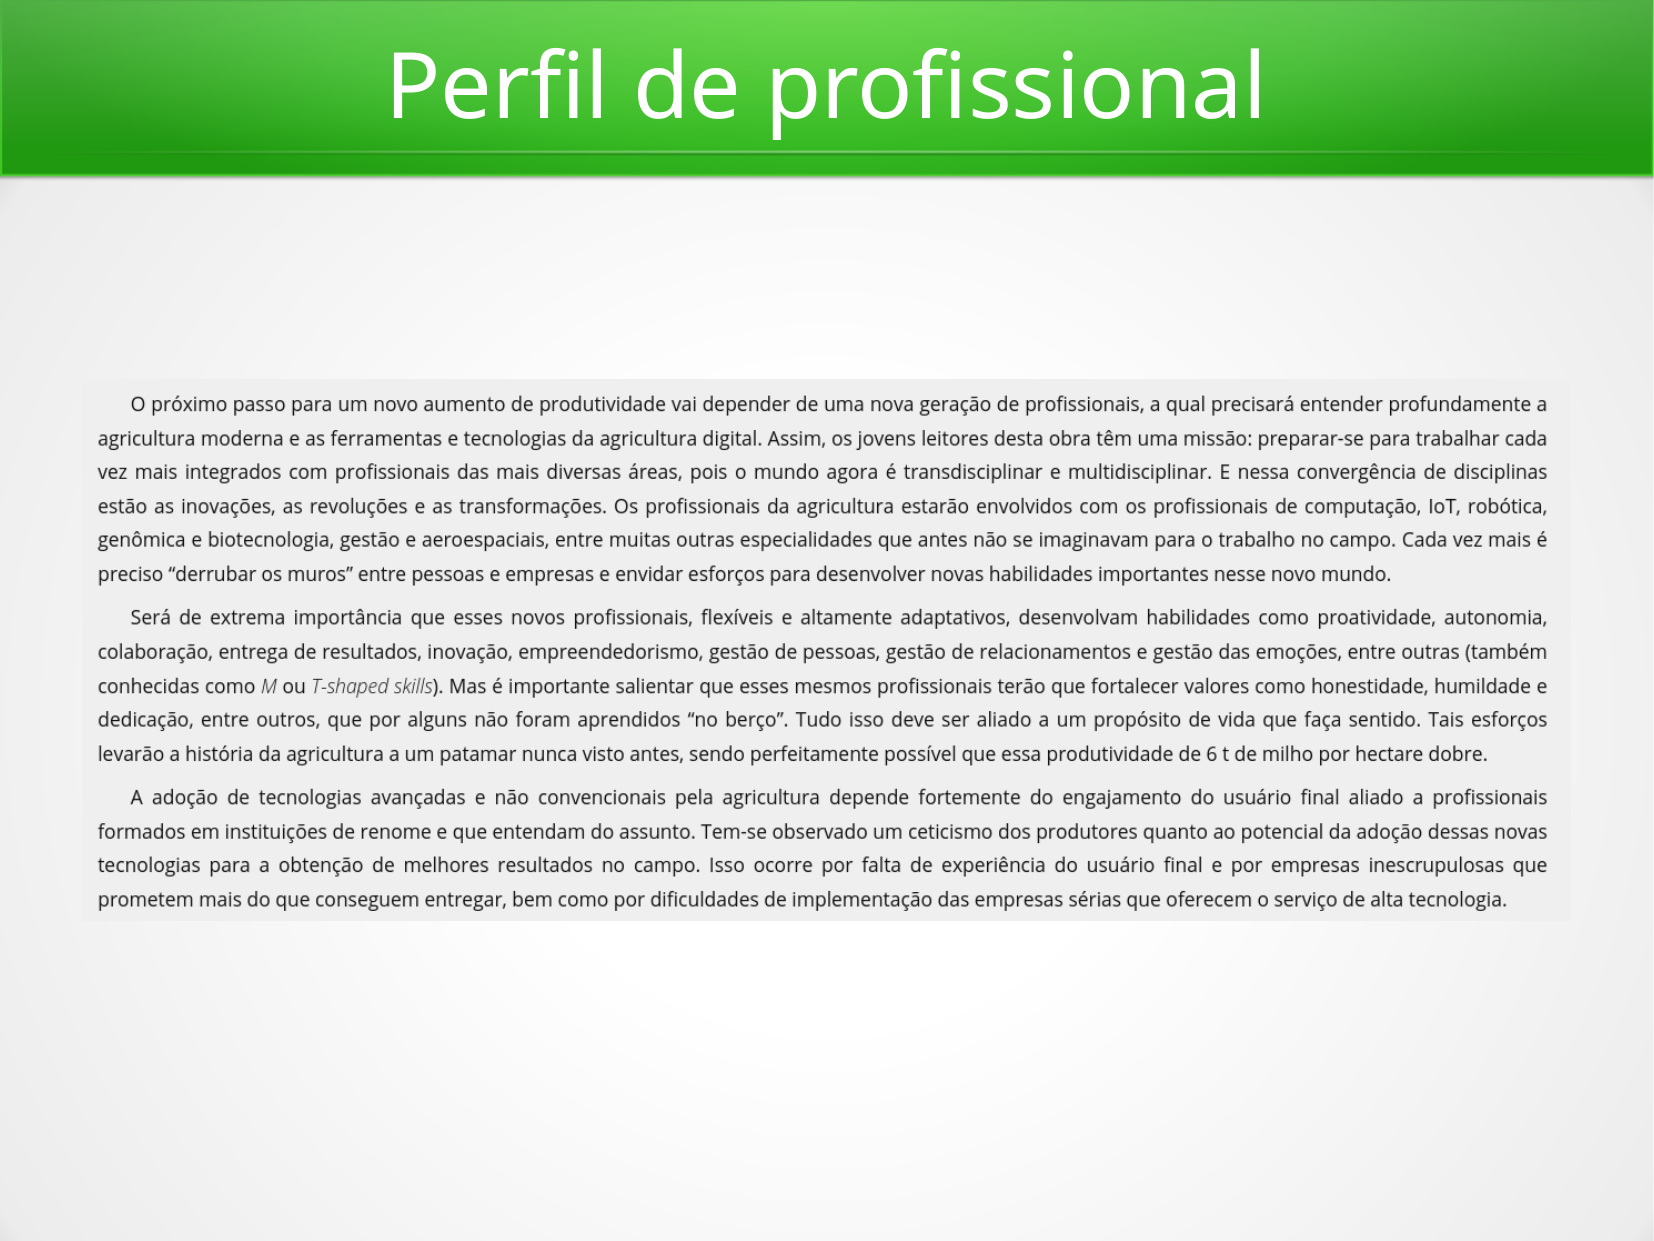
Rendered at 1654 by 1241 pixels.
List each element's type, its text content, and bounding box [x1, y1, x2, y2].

title Perfil de profissional [82, 11, 1571, 154]
picture [0, 0, 1654, 1241]
